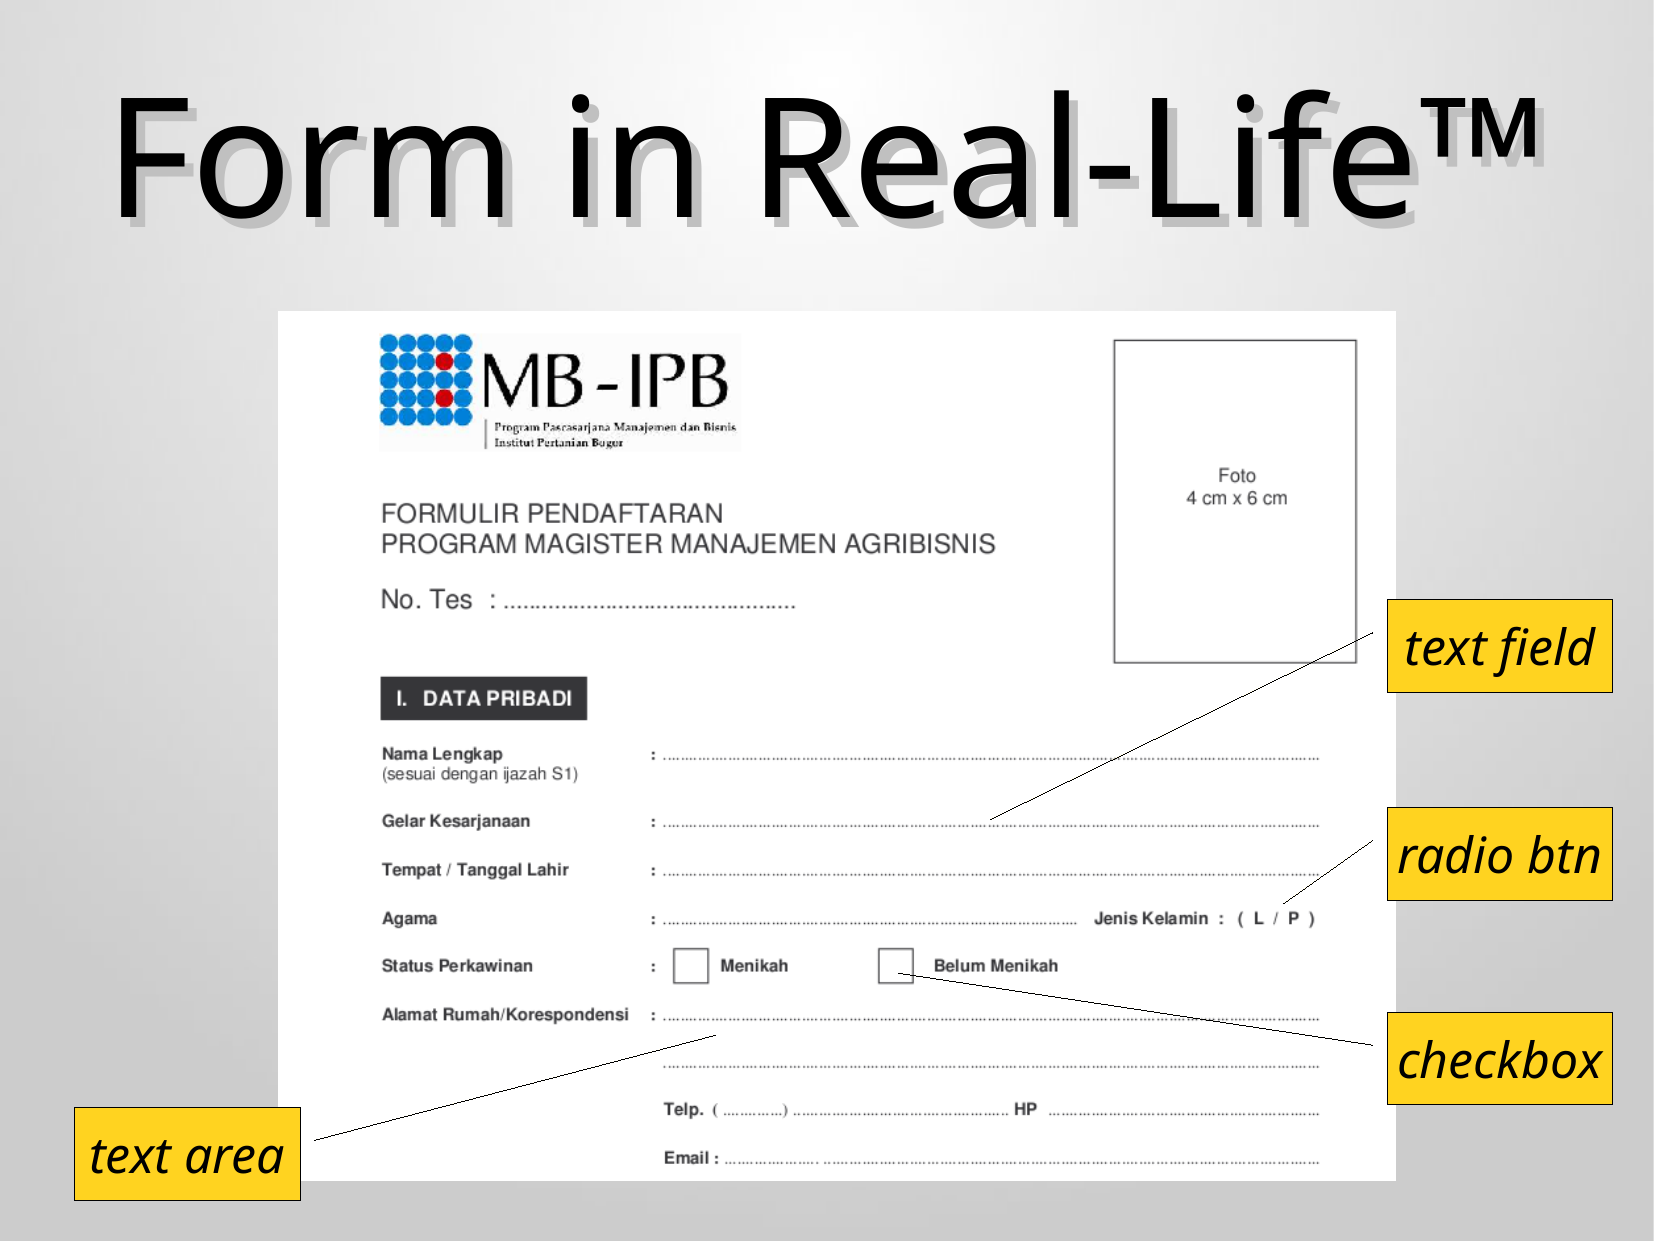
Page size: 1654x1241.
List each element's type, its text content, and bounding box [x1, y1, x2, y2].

text_box checkbox [1388, 1012, 1613, 1105]
title Form in Real-Life™ [82, 49, 1571, 257]
text_box radio btn [1388, 808, 1613, 900]
text_box text field [1388, 600, 1613, 692]
text_box text area [75, 1108, 300, 1200]
picture [0, 0, 1654, 1241]
